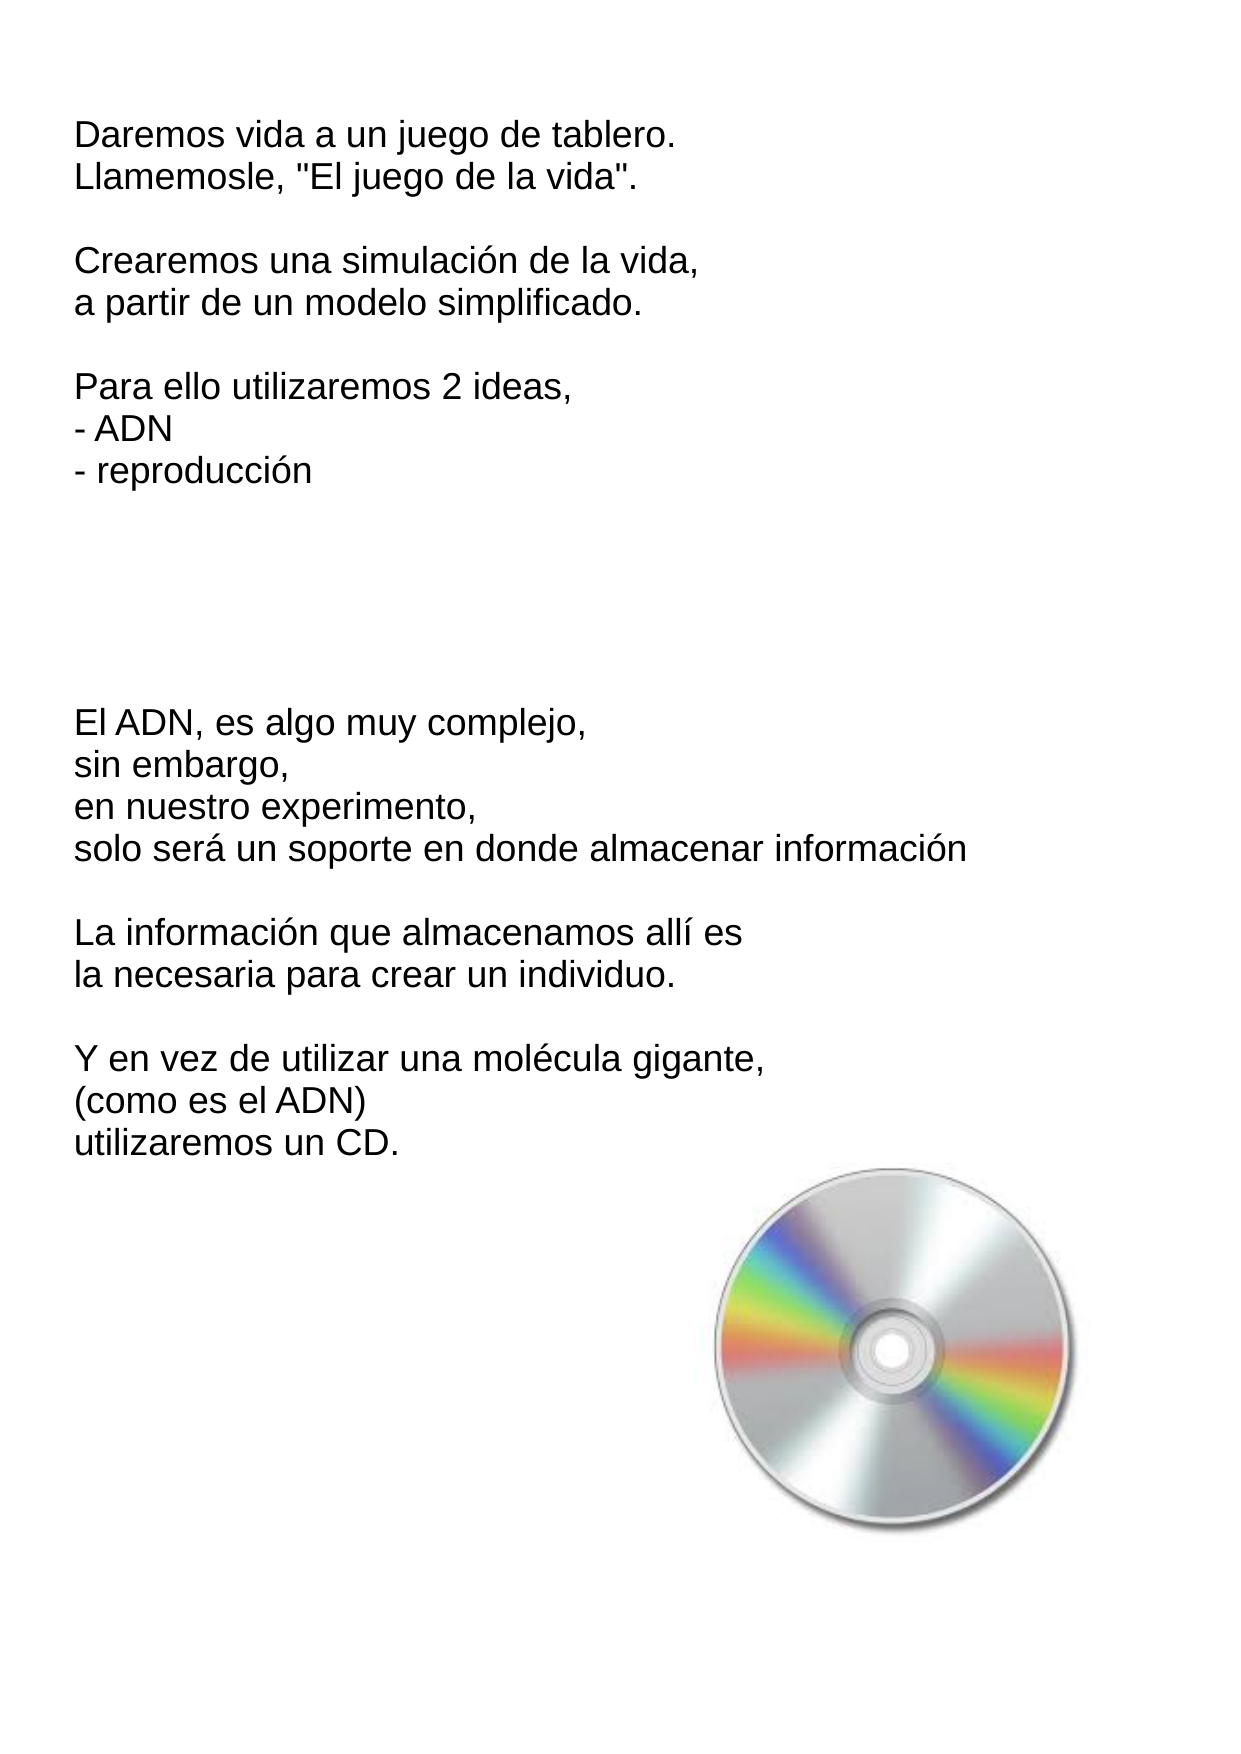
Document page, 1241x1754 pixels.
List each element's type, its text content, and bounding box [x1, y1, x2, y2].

text_box Daremos vida a un juego de tablero. Llamemosle, "El juego de la vida". Crearemos una simulación de la vida, a partir de un modelo simplificado. Para ello utilizaremos 2 ideas, - ADN - reproducción El ADN, es algo muy complejo, sin embargo, en nuestro experimento, solo será un soporte en donde almacenar información La información que almacenamos allí es la necesaria para crear un individuo. Y en vez de utilizar una molécula gigante, (como es el ADN) utilizaremos un CD. [59, 106, 1182, 1489]
picture [682, 1145, 1099, 1548]
